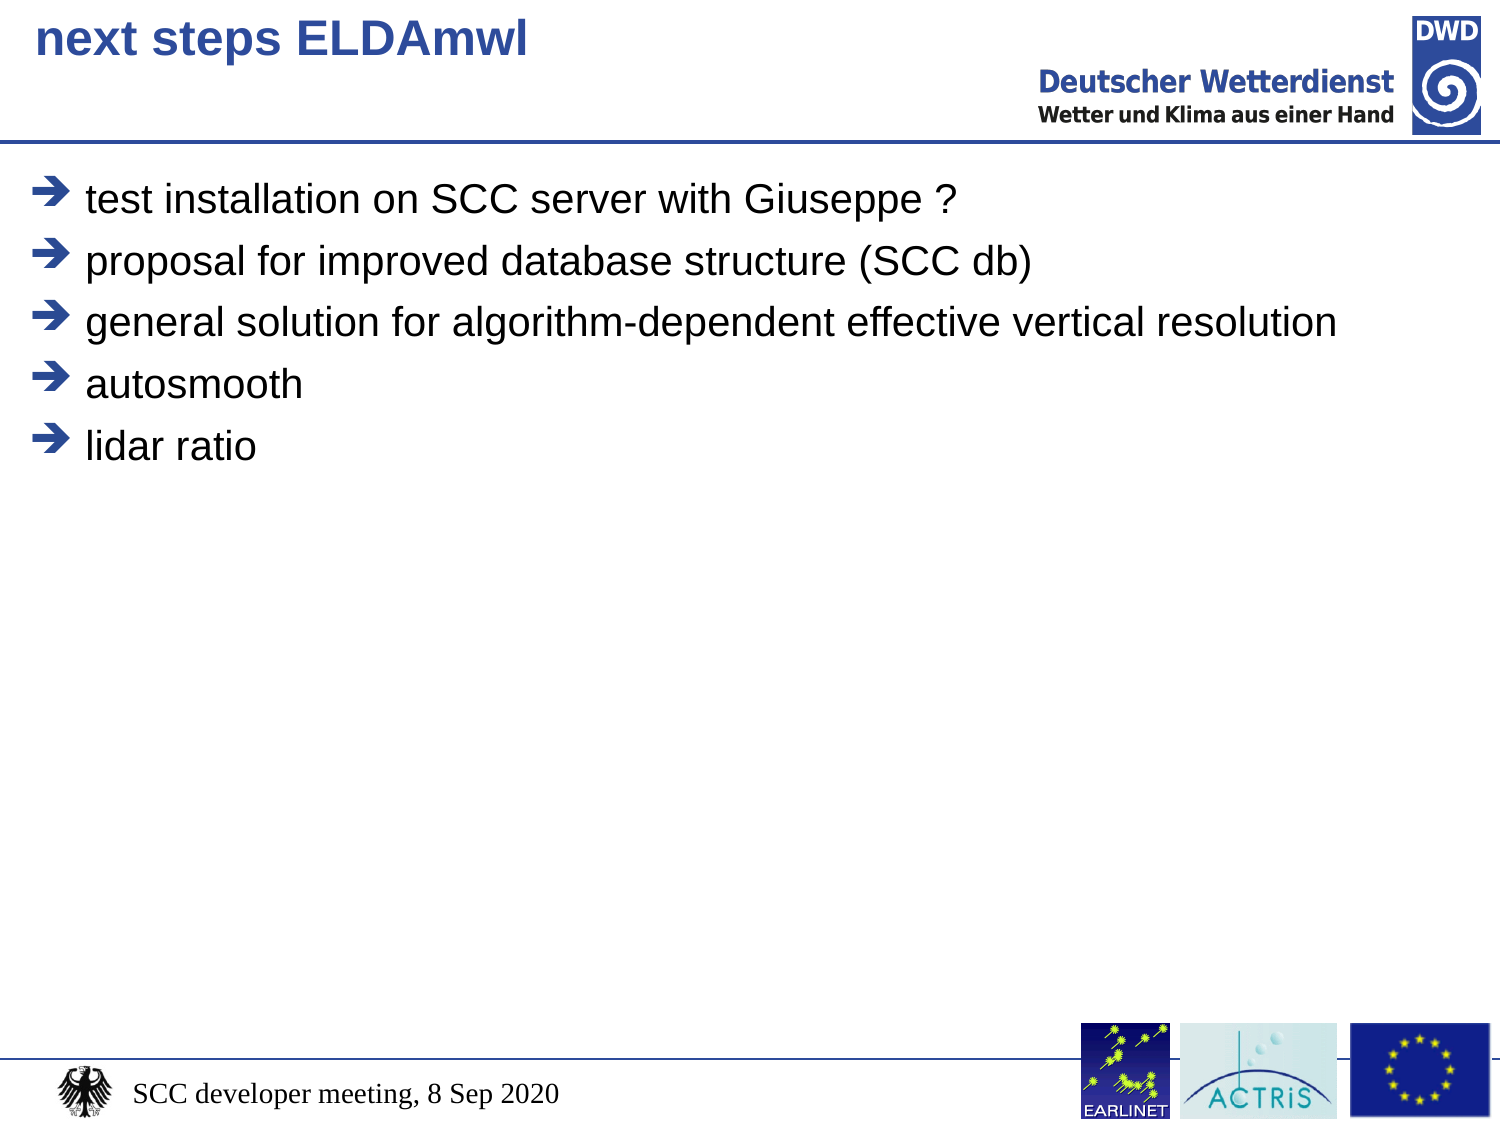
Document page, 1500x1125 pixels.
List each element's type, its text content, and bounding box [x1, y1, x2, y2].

picture [55, 1064, 114, 1119]
picture [1180, 1023, 1337, 1119]
text_box test installation on SCC server with Giuseppe ? proposal for improved database structure (SCC db) general solution for algorithm-dependent effective vertical resolution autosmooth lidar ratio [14, 163, 1466, 861]
picture [1350, 1023, 1492, 1119]
picture [1038, 16, 1481, 135]
picture [1081, 1023, 1170, 1119]
text_box next steps ELDAmwl [20, 0, 988, 134]
